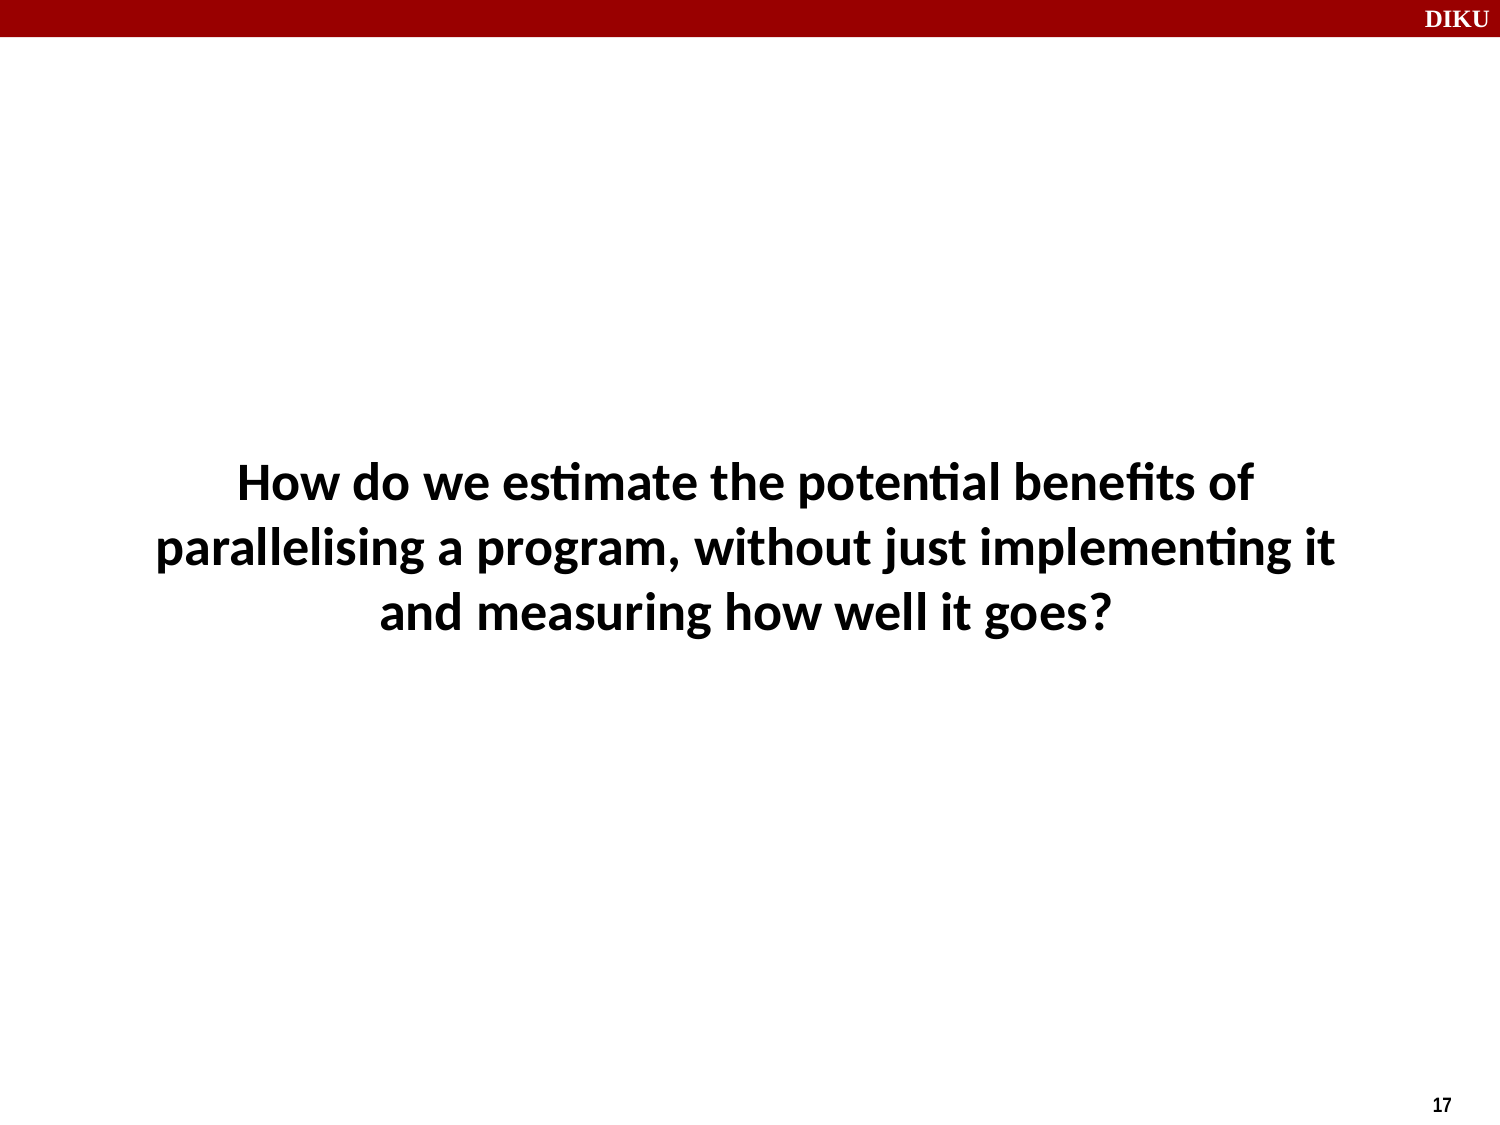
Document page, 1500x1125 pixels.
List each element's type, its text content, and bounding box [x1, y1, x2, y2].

text_box How do we estimate the potential benefits of parallelising a program, without just implementing it and measuring how well it goes? [70, 430, 1367, 657]
